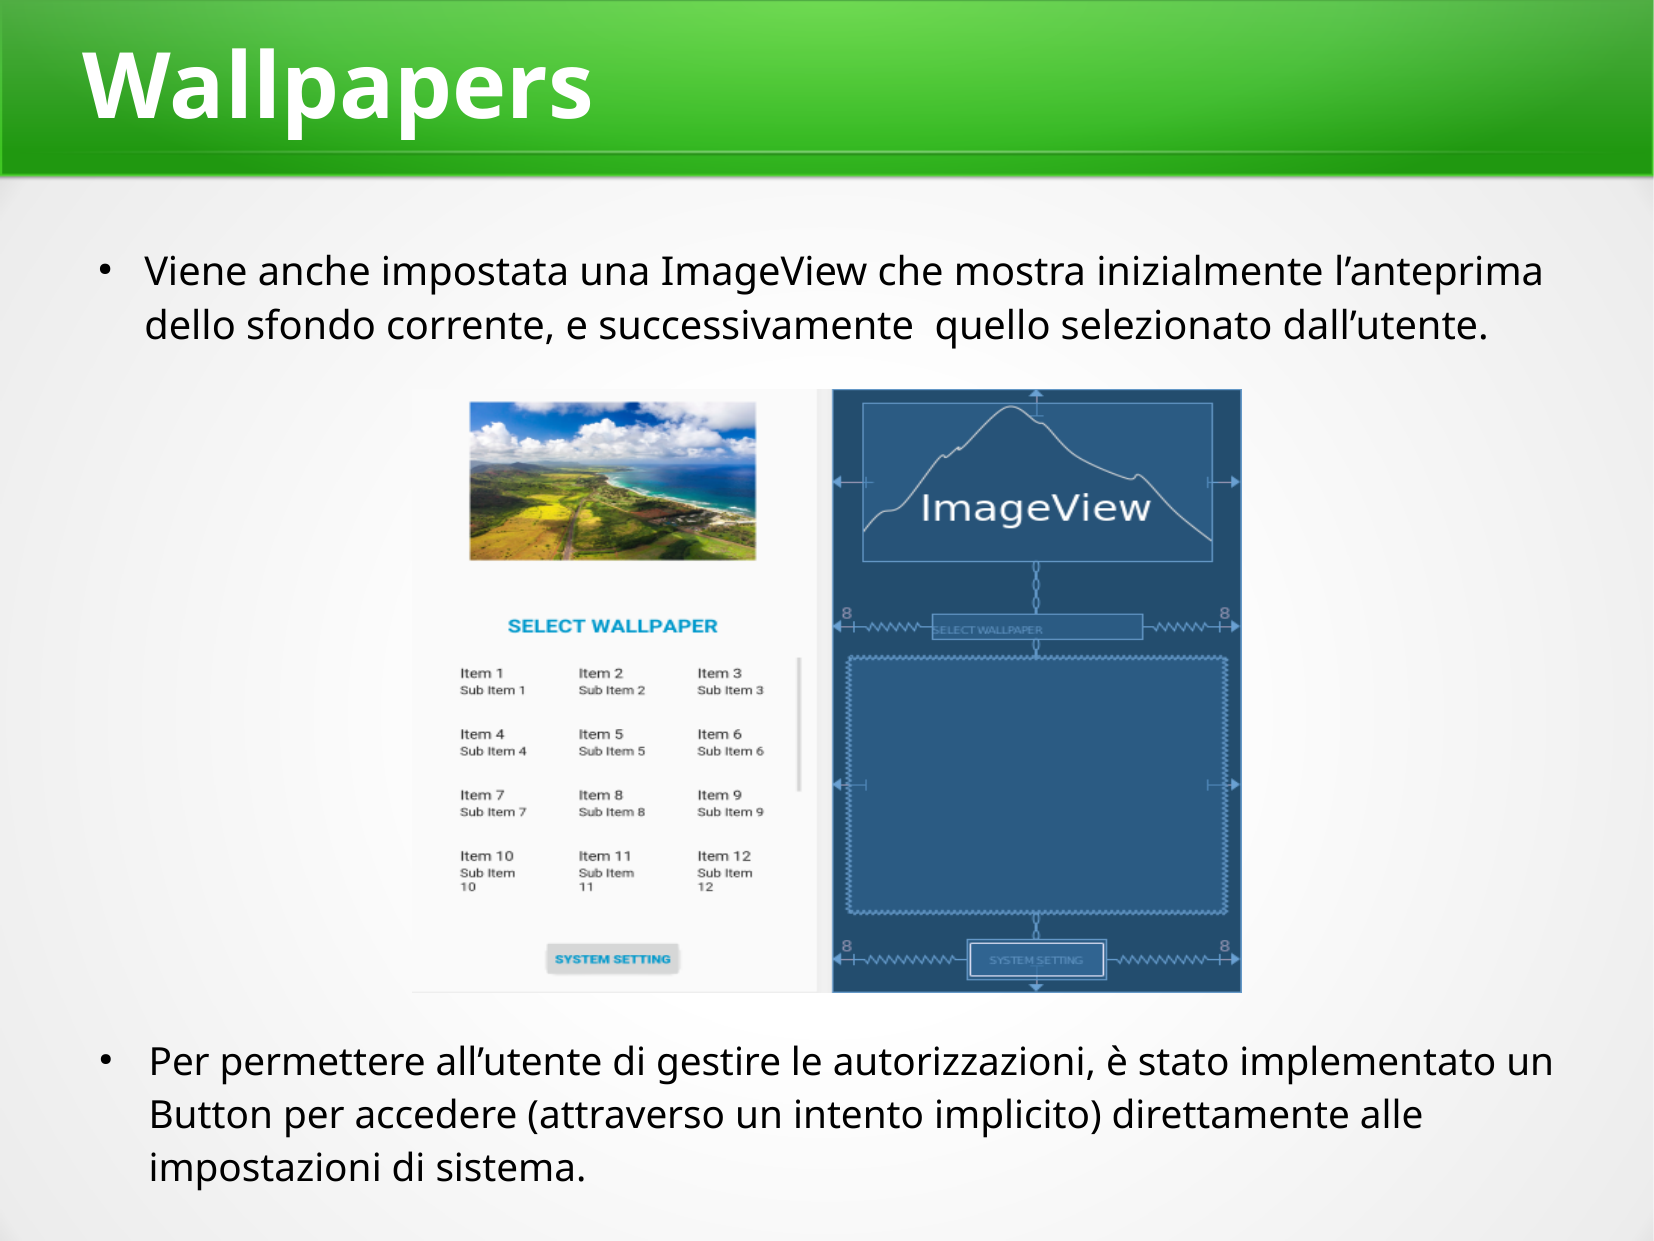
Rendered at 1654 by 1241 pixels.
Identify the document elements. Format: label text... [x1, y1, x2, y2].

title Wallpapers [82, 11, 1571, 154]
list Per permettere all’utente di gestire le autorizzazioni, è stato implementato un Button per accedere (attraverso un intento implicito) direttamente alle impostazioni di sistema. [82, 1034, 1571, 1193]
list Viene anche impostata una ImageView che mostra inizialmente l’anteprima dello sfondo corrente, e successivamente quello selezionato dall’utente. [82, 242, 1571, 367]
picture [0, 0, 1654, 1241]
